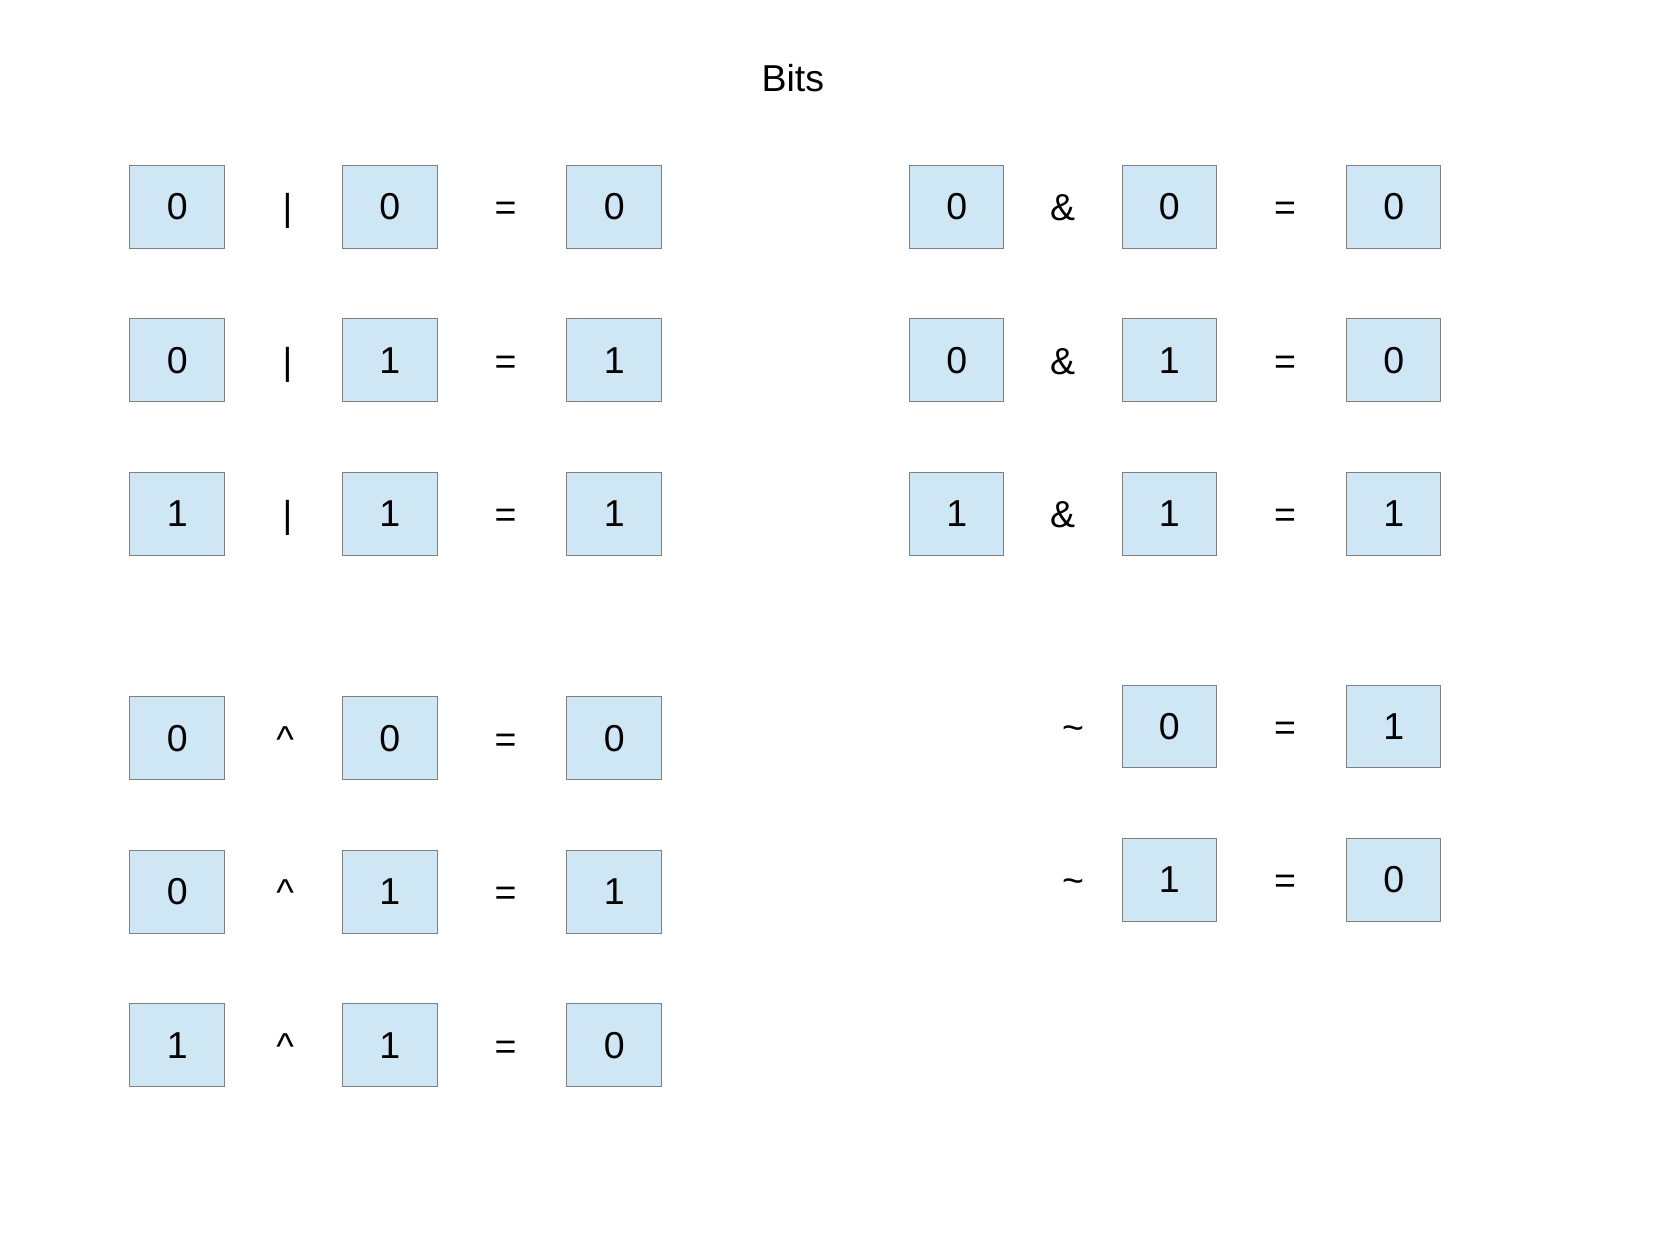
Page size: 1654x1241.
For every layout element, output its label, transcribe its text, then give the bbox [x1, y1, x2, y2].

text_box = [1259, 699, 1312, 756]
text_box 1 [566, 472, 662, 556]
text_box | [267, 179, 308, 237]
text_box = [479, 179, 532, 237]
text_box ^ [261, 1017, 309, 1075]
text_box 1 [342, 318, 438, 402]
text_box 1 [1346, 685, 1441, 768]
text_box Bits [746, 49, 839, 107]
text_box & [1035, 486, 1091, 544]
text_box = [1259, 179, 1312, 237]
text_box 0 [129, 696, 225, 780]
text_box = [479, 864, 532, 922]
text_box 1 [1122, 318, 1217, 402]
text_box = [479, 332, 532, 390]
text_box 0 [1346, 165, 1441, 249]
text_box = [479, 486, 532, 544]
text_box = [479, 1017, 532, 1075]
text_box 0 [909, 318, 1004, 402]
text_box 0 [1346, 838, 1441, 922]
text_box 0 [909, 165, 1004, 249]
text_box 0 [129, 318, 225, 402]
text_box 1 [129, 472, 225, 556]
text_box 1 [566, 318, 662, 402]
text_box 0 [342, 165, 438, 249]
text_box | [267, 486, 308, 544]
text_box & [1035, 179, 1091, 237]
text_box = [1259, 486, 1312, 544]
text_box 1 [129, 1003, 225, 1087]
text_box = [1259, 332, 1312, 390]
text_box 0 [566, 696, 662, 780]
text_box 1 [1346, 472, 1441, 556]
text_box 1 [566, 850, 662, 934]
text_box = [479, 710, 532, 768]
text_box 1 [1122, 838, 1217, 922]
text_box = [1259, 852, 1312, 910]
text_box 0 [129, 165, 225, 249]
text_box & [1035, 332, 1091, 390]
text_box ~ [1047, 852, 1099, 910]
text_box 0 [342, 696, 438, 780]
text_box 1 [342, 850, 438, 934]
text_box 1 [342, 1003, 438, 1087]
text_box ^ [261, 710, 309, 768]
text_box 0 [1122, 685, 1217, 768]
text_box ^ [261, 864, 309, 922]
text_box 1 [342, 472, 438, 556]
text_box 1 [1122, 472, 1217, 556]
text_box 0 [1346, 318, 1441, 402]
text_box 0 [566, 165, 662, 249]
text_box | [267, 332, 308, 390]
text_box 0 [129, 850, 225, 934]
text_box ~ [1047, 699, 1099, 756]
text_box 1 [909, 472, 1004, 556]
text_box 0 [1122, 165, 1217, 249]
text_box 0 [566, 1003, 662, 1087]
